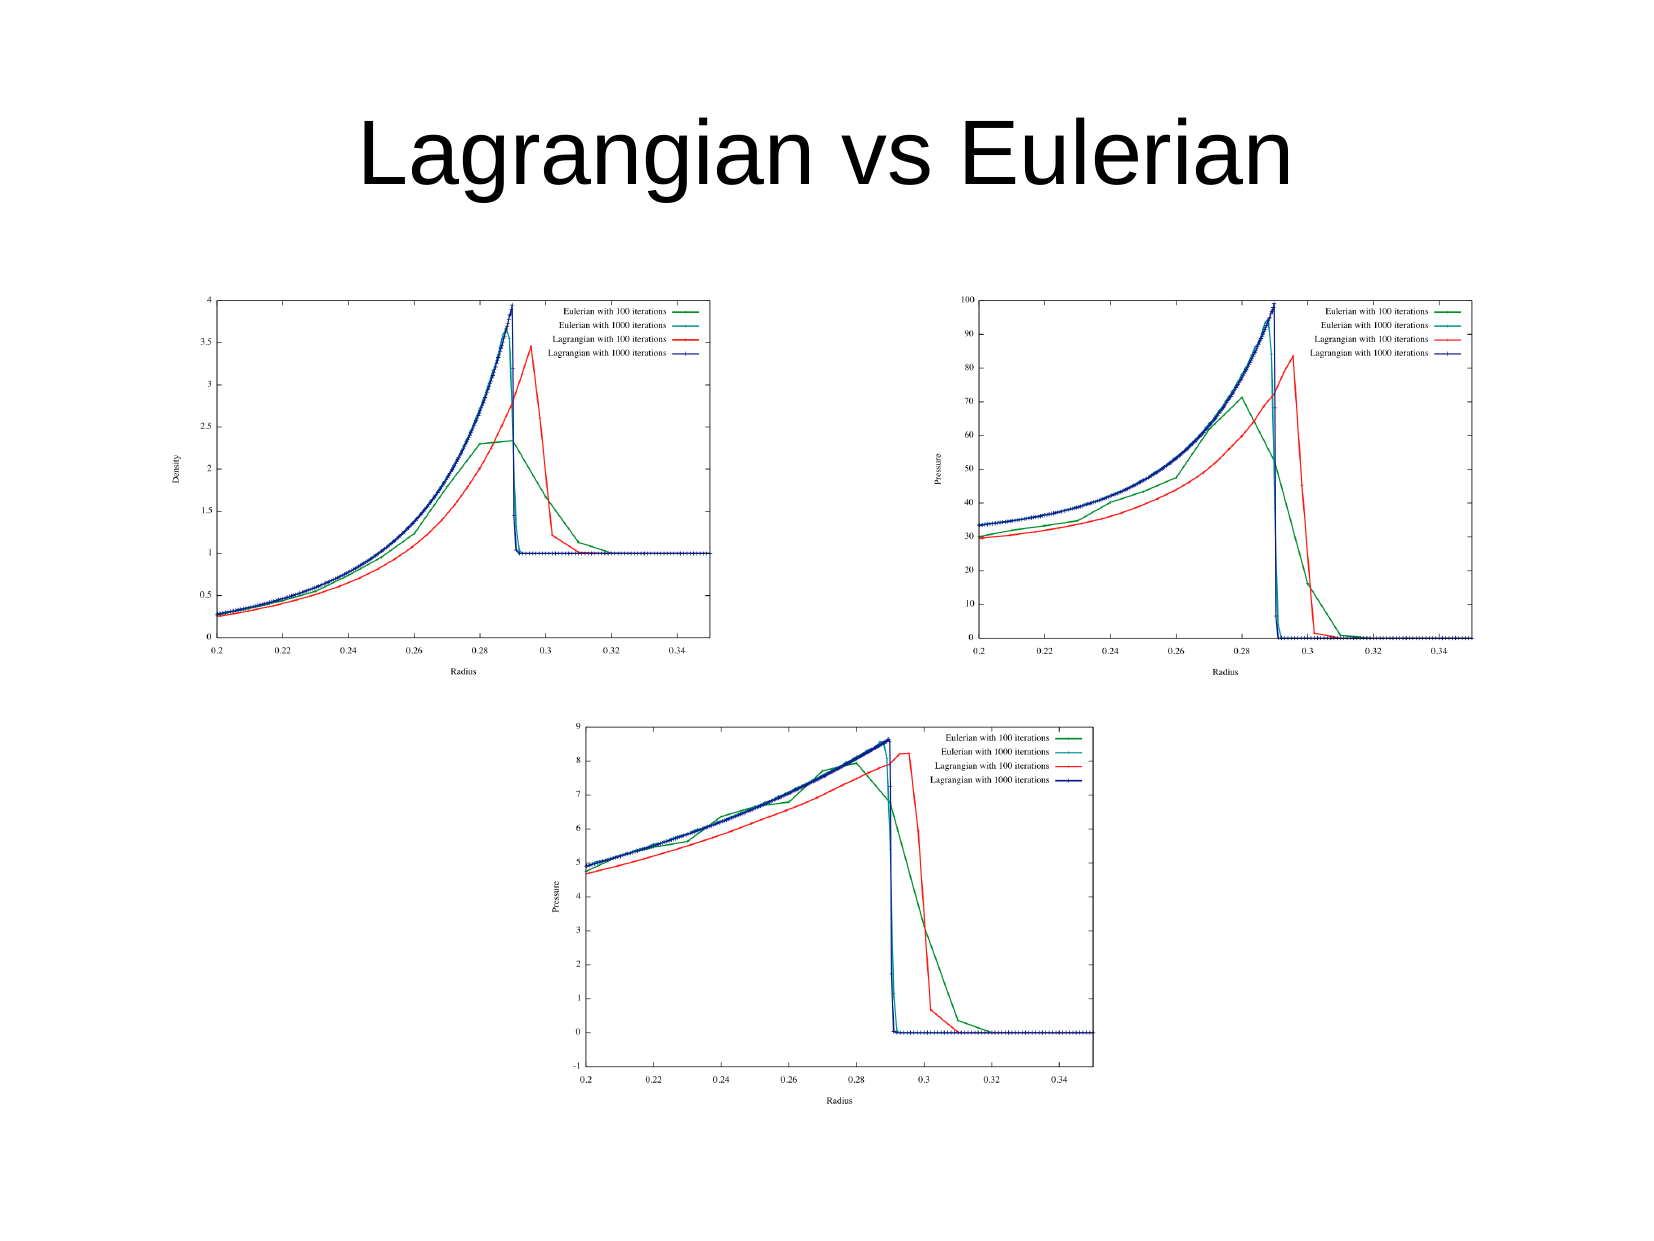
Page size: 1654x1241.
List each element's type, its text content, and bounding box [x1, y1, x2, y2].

picture [929, 290, 1487, 681]
picture [167, 290, 725, 681]
title Lagrangian vs Eulerian [82, 49, 1571, 257]
picture [548, 717, 1106, 1109]
